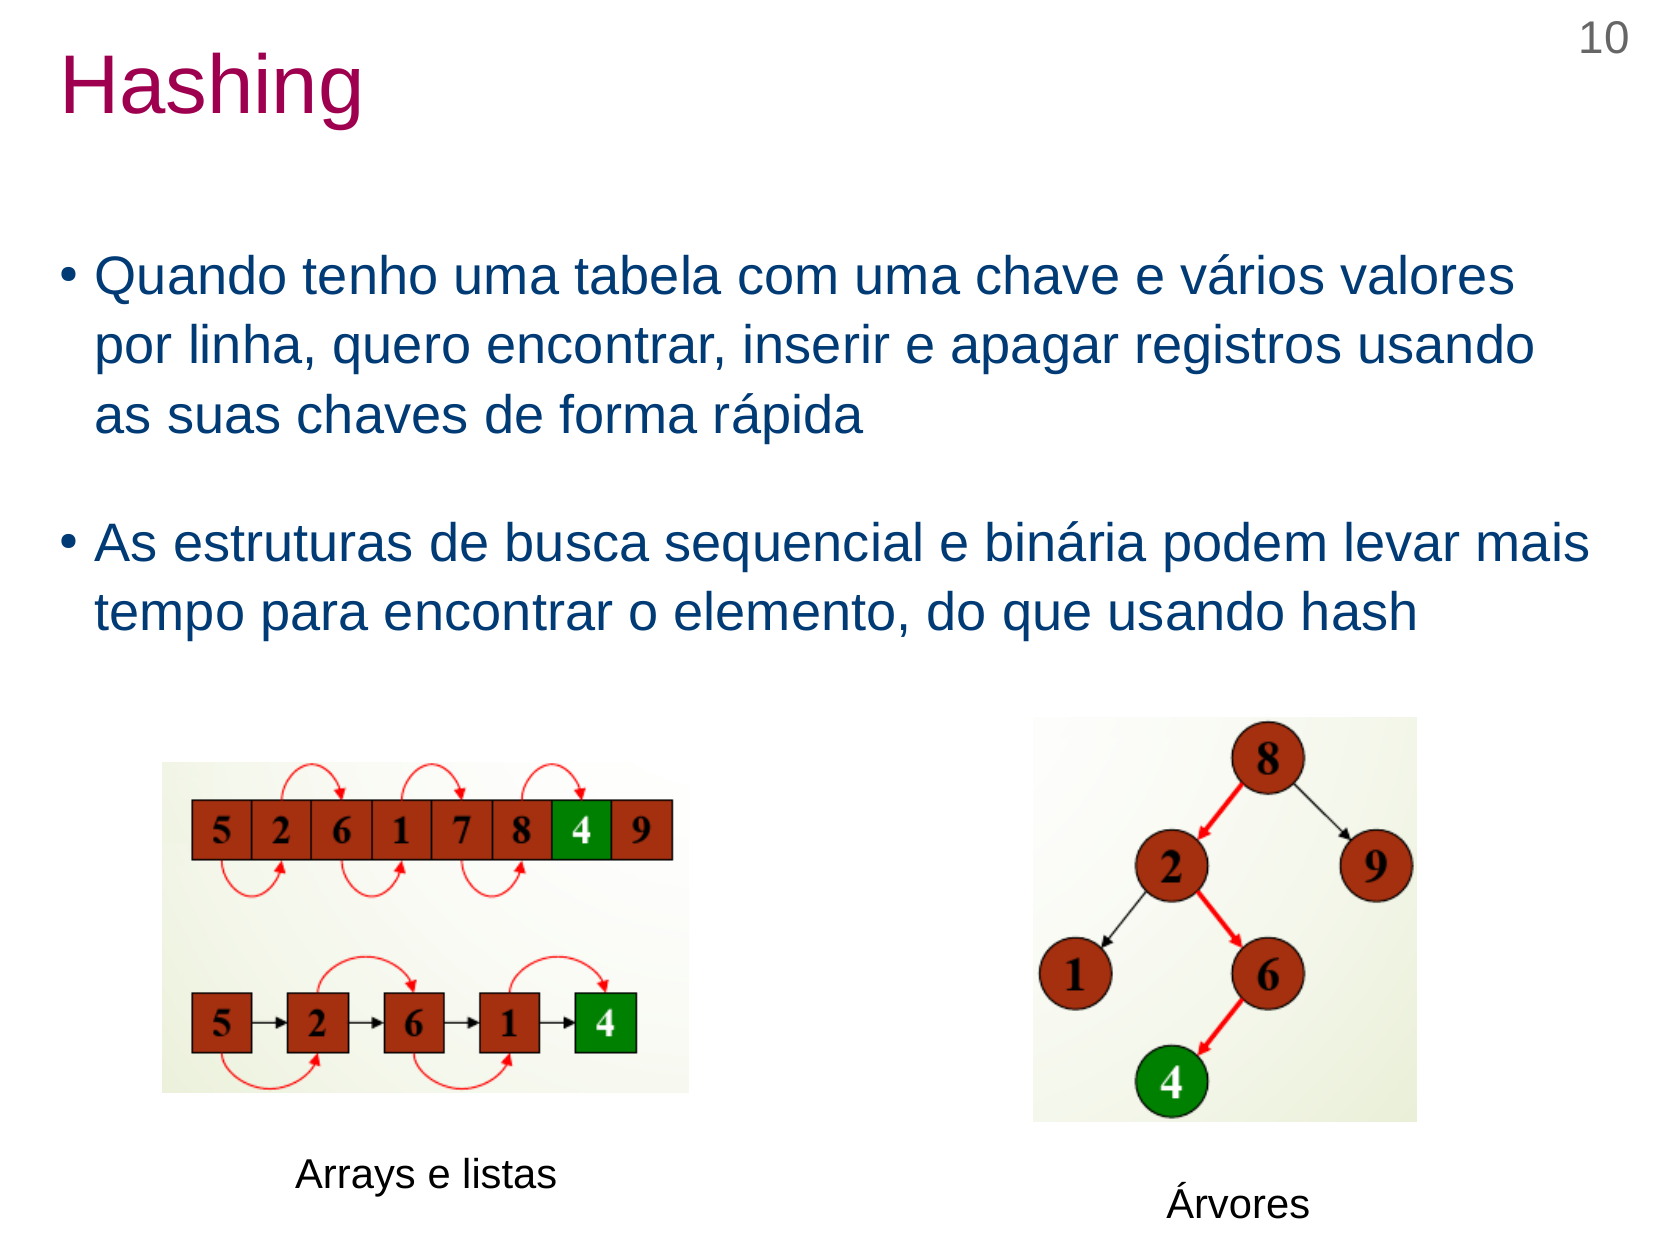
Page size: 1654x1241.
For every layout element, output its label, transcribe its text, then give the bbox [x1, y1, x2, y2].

text_box Arrays e listas [280, 1136, 573, 1206]
list Quando tenho uma tabela com uma chave e vários valores por linha, quero encontrar, inserir e apagar registros usando as suas chaves de forma rápida As estruturas de busca sequencial e binária podem levar mais tempo para encontrar o elemento, do que usando hash [59, 236, 1595, 1211]
title Hashing [59, 29, 1595, 148]
text_box Árvores [1151, 1166, 1326, 1235]
picture [1033, 717, 1417, 1123]
picture [162, 762, 689, 1093]
